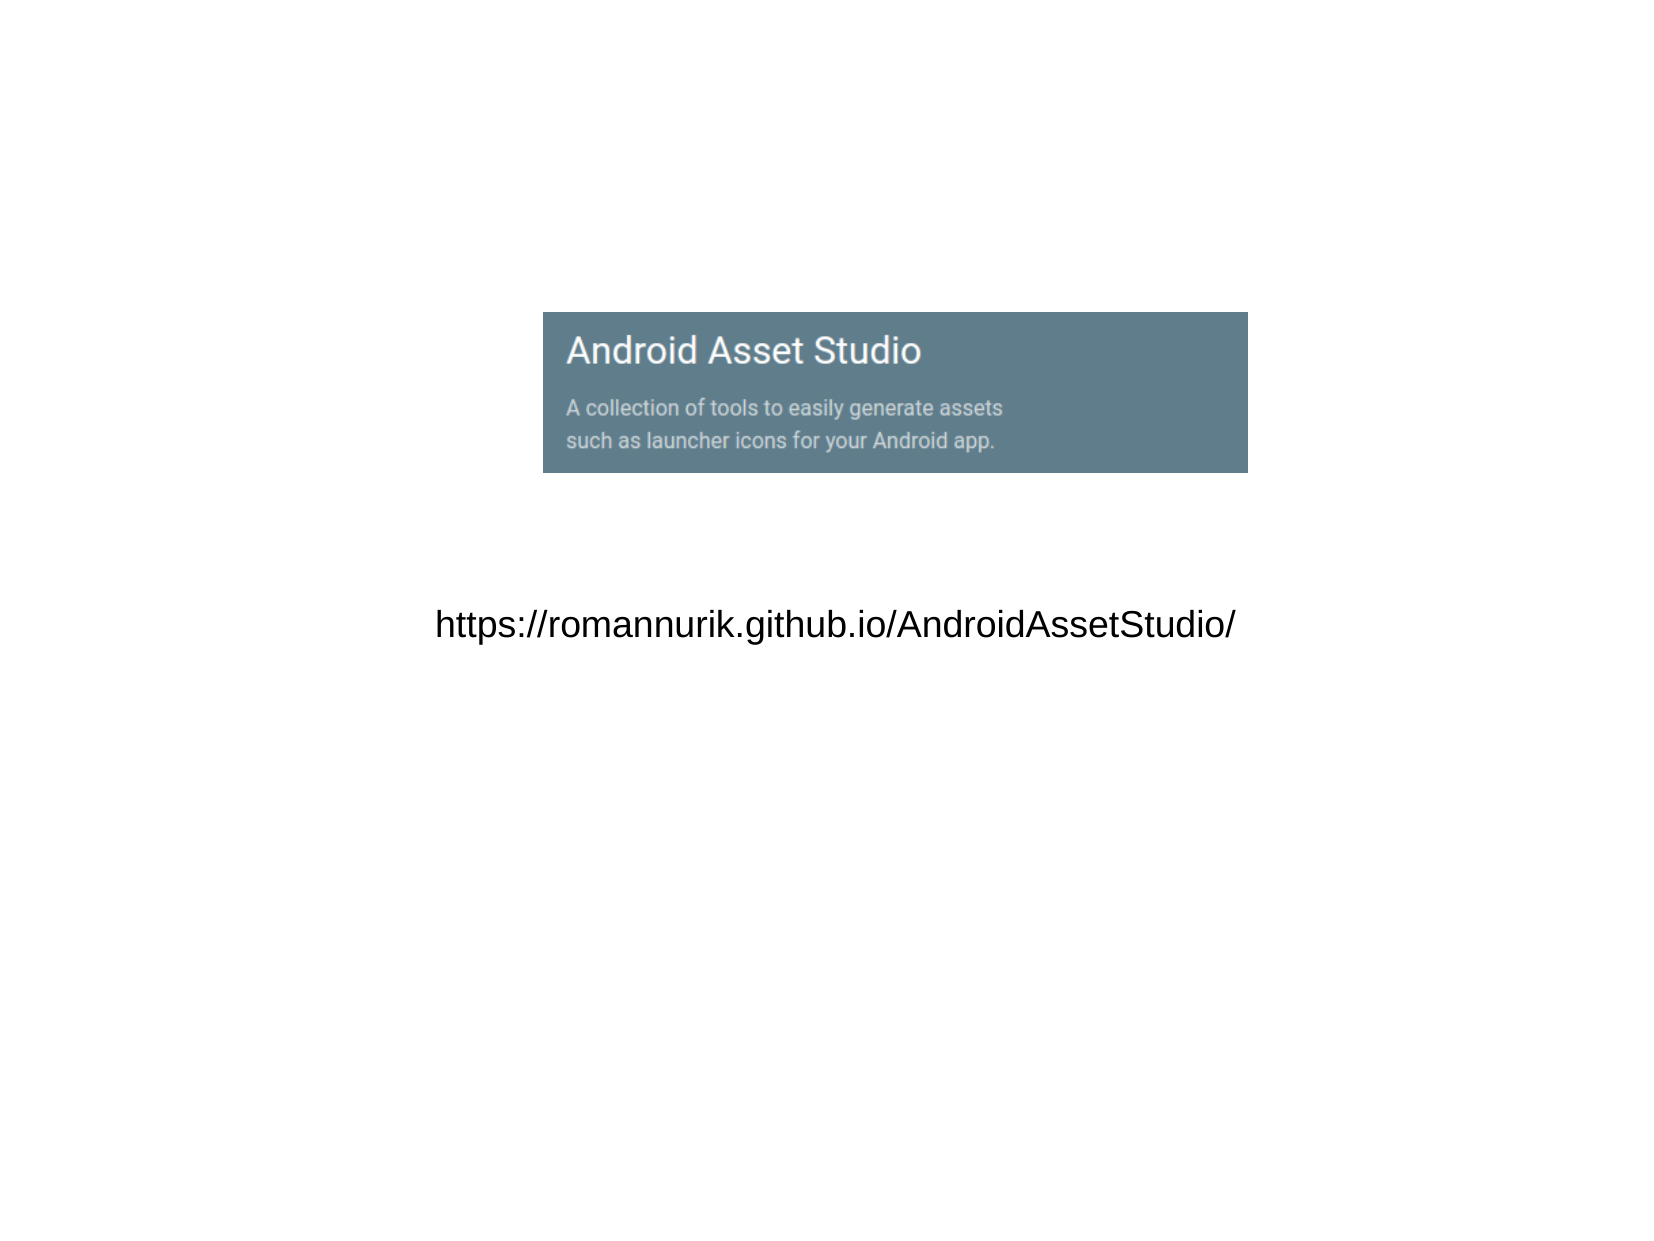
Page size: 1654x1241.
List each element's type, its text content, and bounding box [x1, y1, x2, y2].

picture [543, 312, 1248, 473]
text_box https://romannurik.github.io/AndroidAssetStudio/ [420, 596, 1252, 654]
